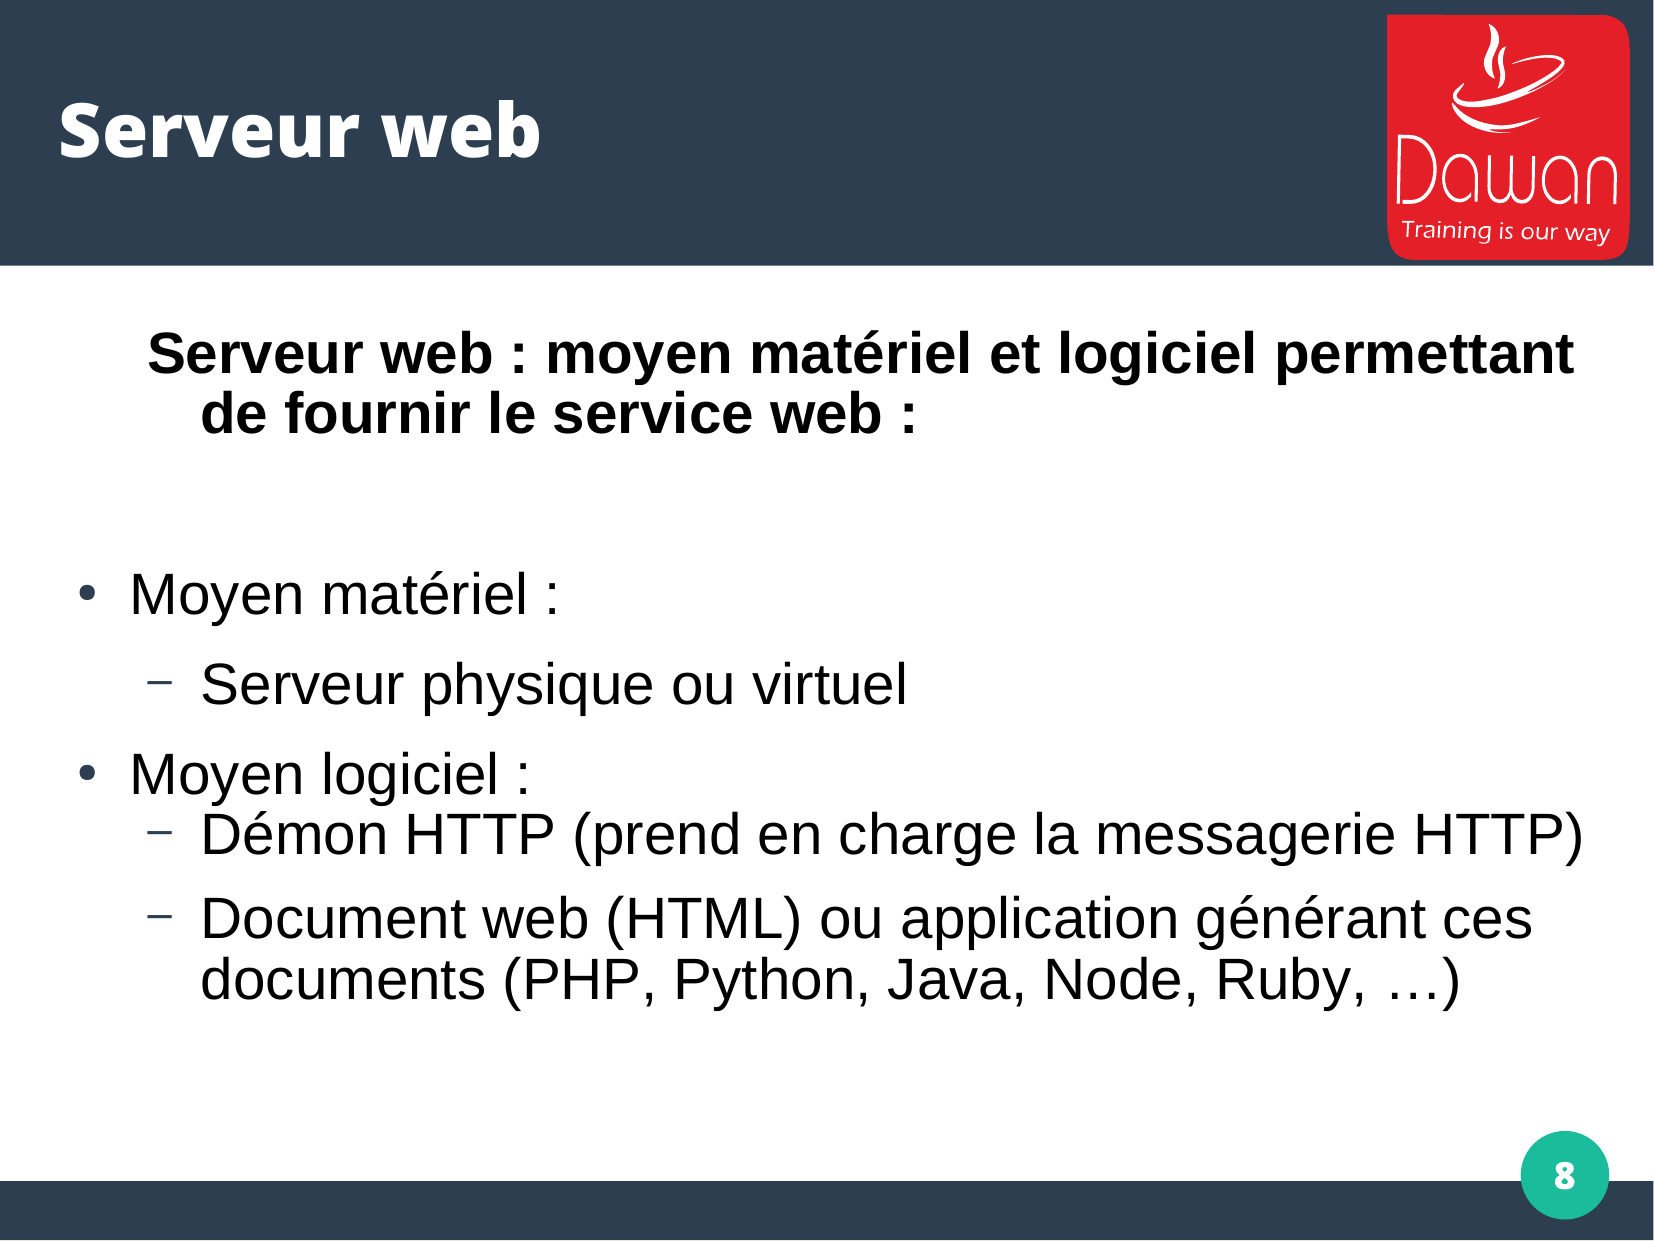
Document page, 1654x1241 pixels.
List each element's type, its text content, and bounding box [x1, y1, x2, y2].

title Serveur web [59, 49, 1387, 207]
picture [1387, 14, 1630, 260]
list Serveur web : moyen matériel et logiciel permettant de fournir le service web : Moyen matériel : Serveur physique ou virtuel Moyen logiciel : Démon HTTP (prend en charge la messagerie HTTP) Document web (HTML) ou application générant ces documents (PHP, Python, Java, Node, Ruby, …) [59, 324, 1595, 1152]
